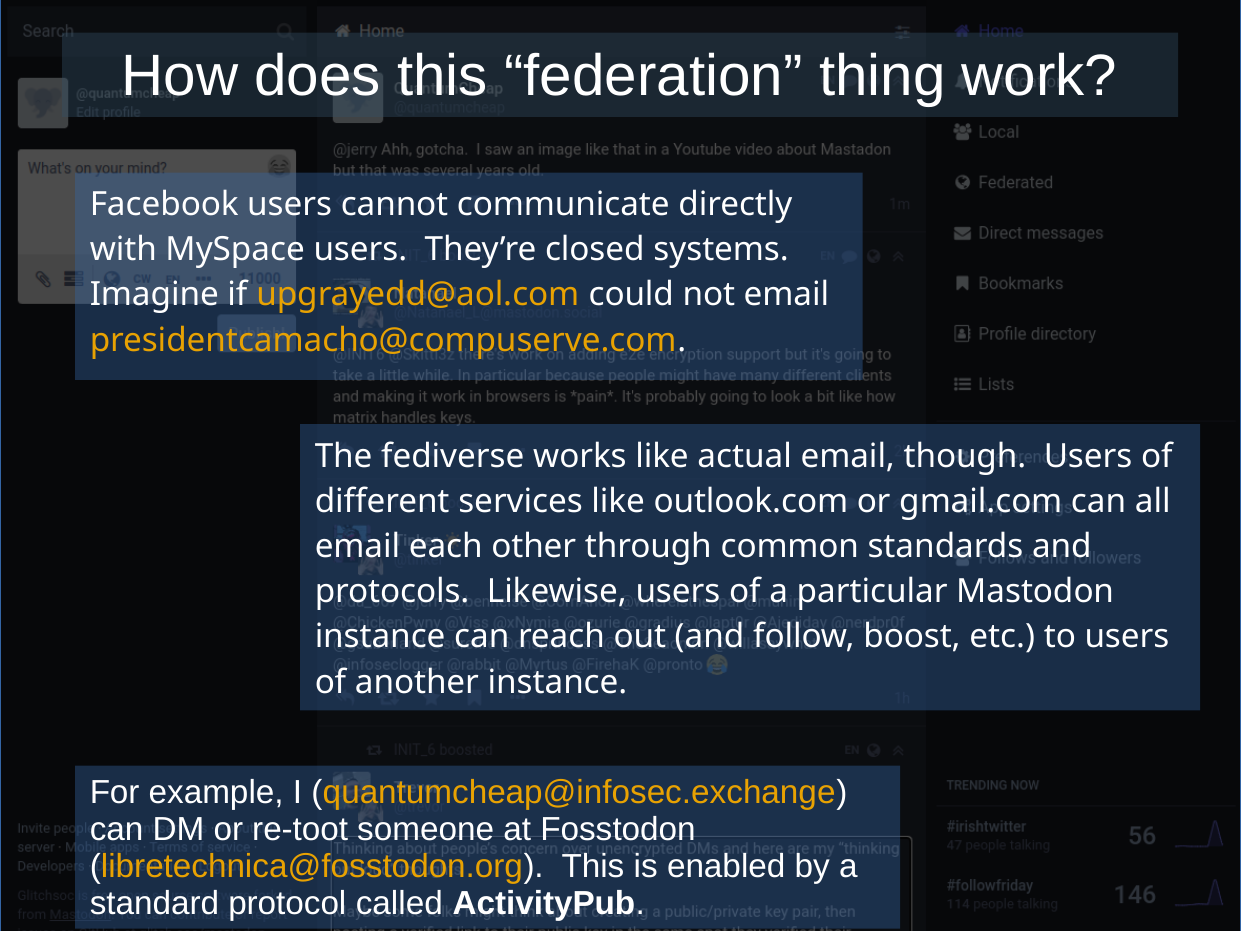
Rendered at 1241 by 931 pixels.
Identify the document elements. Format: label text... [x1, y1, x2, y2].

text_box The fediverse works like actual email, though. Users of different services like outlook.com or gmail.com can all email each other through common standards and protocols. Likewise, users of a particular Mastodon instance can reach out (and follow, boost, etc.) to users of another instance. [300, 424, 1201, 711]
text_box For example, I (quantumcheap@infosec.exchange) can DM or re-toot someone at Fosstodon (libretechnica@fosstodon.org). This is enabled by a standard protocol called ActivityPub. [75, 765, 901, 929]
title How does this “federation” thing work? [62, 32, 1179, 117]
text_box [0, 0, 1241, 931]
text_box Facebook users cannot communicate directly with MySpace users. They’re closed systems. Imagine if upgrayedd@aol.com could not email presidentcamacho@compuserve.com. [75, 172, 863, 380]
